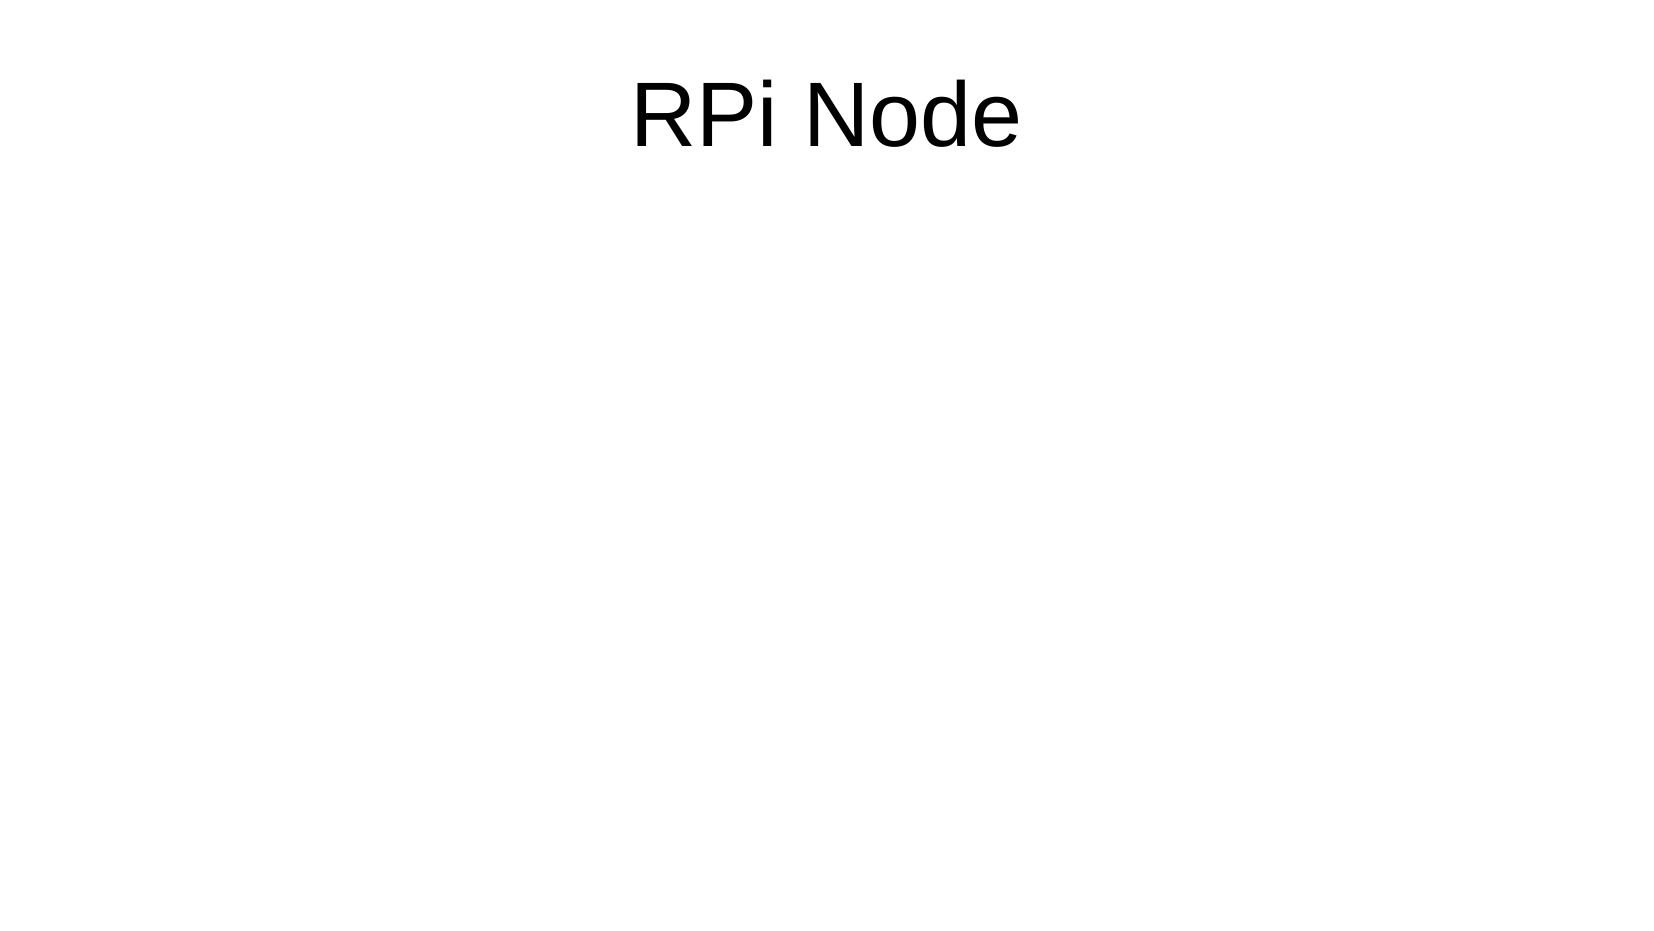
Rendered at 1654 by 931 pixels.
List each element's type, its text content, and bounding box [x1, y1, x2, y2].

title RPi Node [82, 37, 1571, 193]
